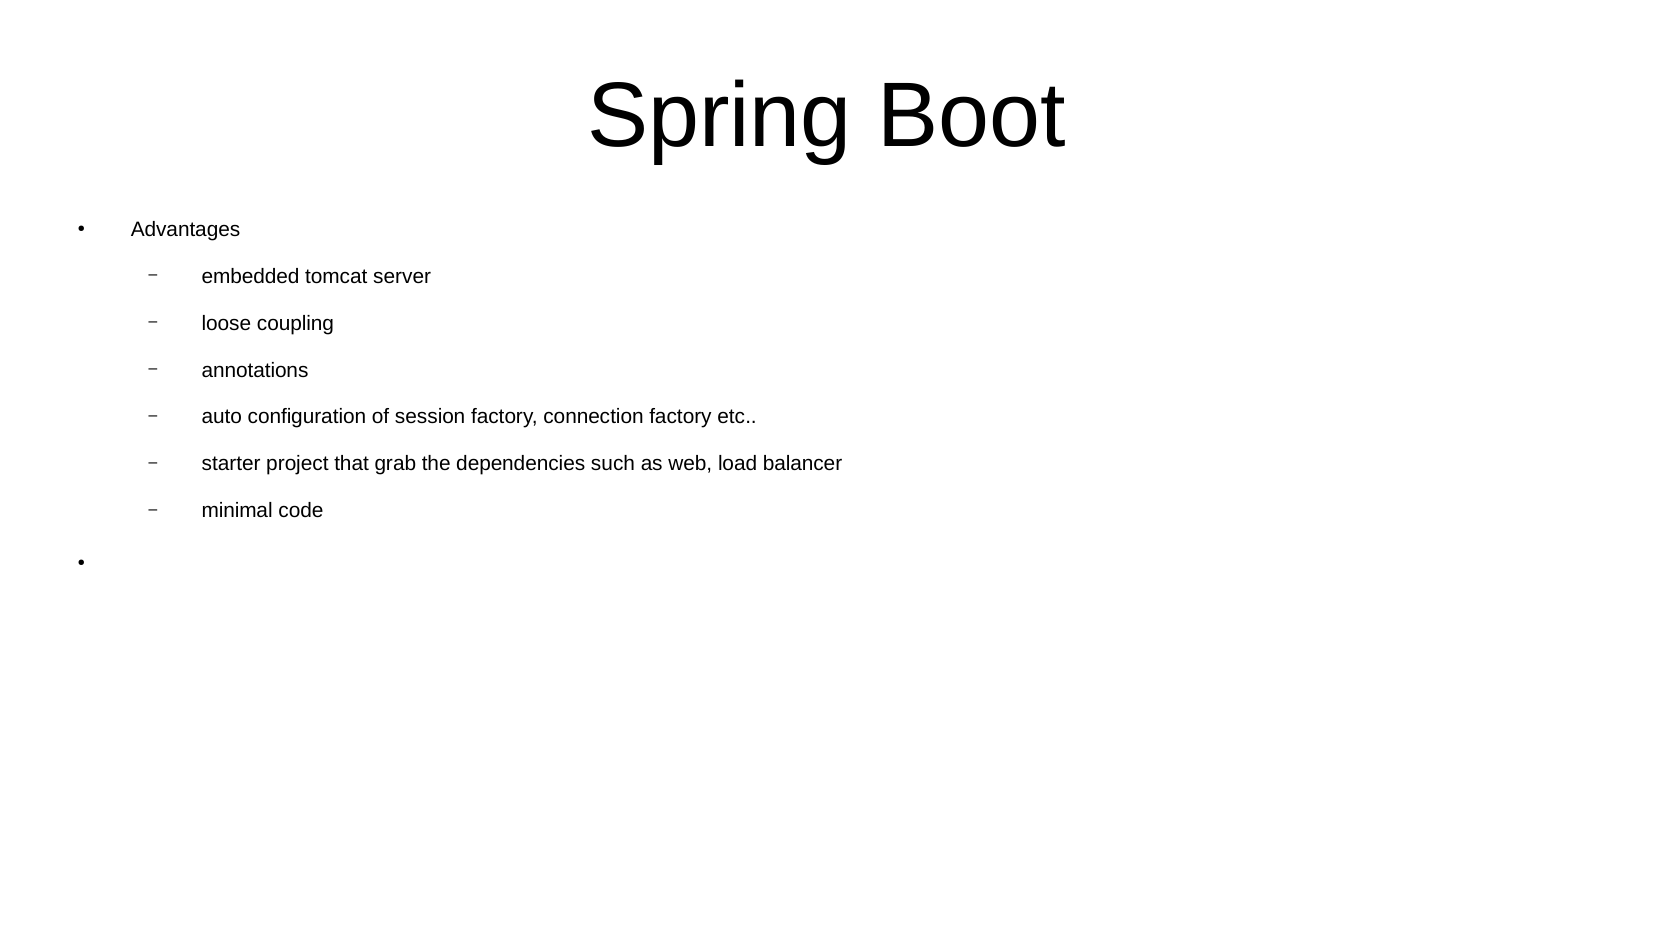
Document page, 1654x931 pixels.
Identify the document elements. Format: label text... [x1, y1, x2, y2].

list Advantages embedded tomcat server loose coupling annotations auto configuration of session factory, connection factory etc.. starter project that grab the dependencies such as web, load balancer minimal code [60, 217, 1571, 901]
title Spring Boot [82, 37, 1571, 193]
